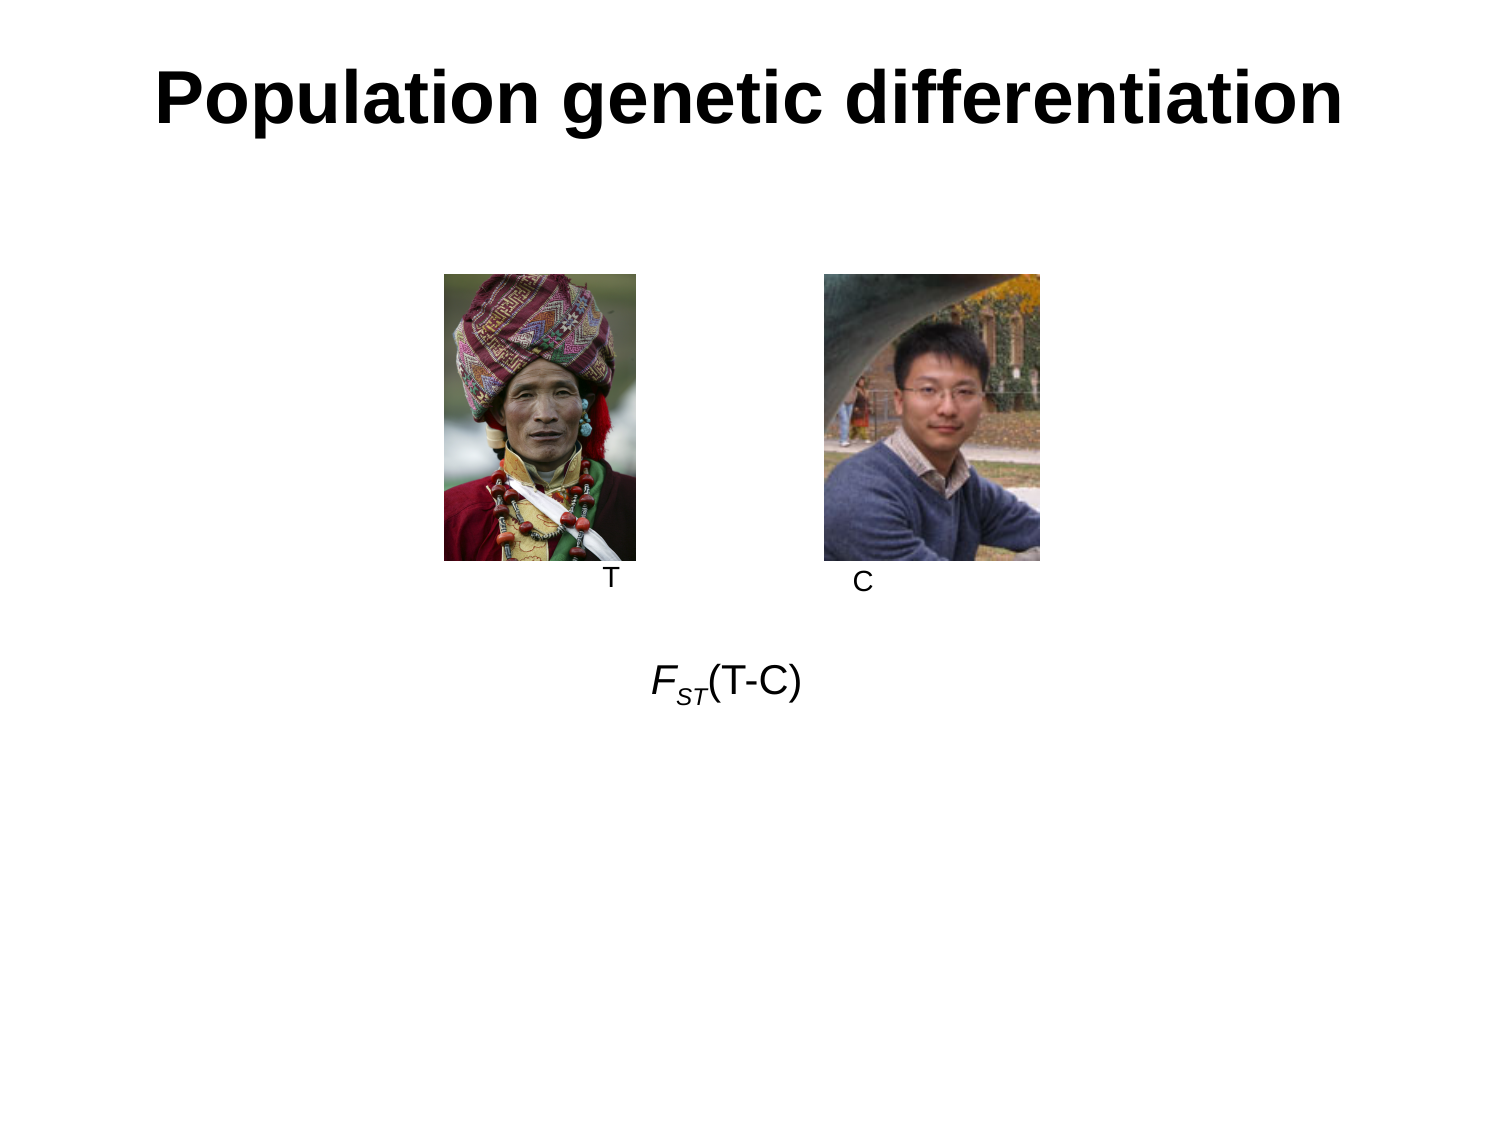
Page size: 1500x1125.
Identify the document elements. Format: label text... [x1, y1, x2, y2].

picture [824, 274, 1040, 562]
text_box T [587, 551, 636, 601]
text_box FST(T-C) [636, 645, 818, 718]
title Population genetic differentiation [75, 0, 1425, 188]
text_box C [837, 555, 889, 606]
picture [444, 274, 636, 562]
